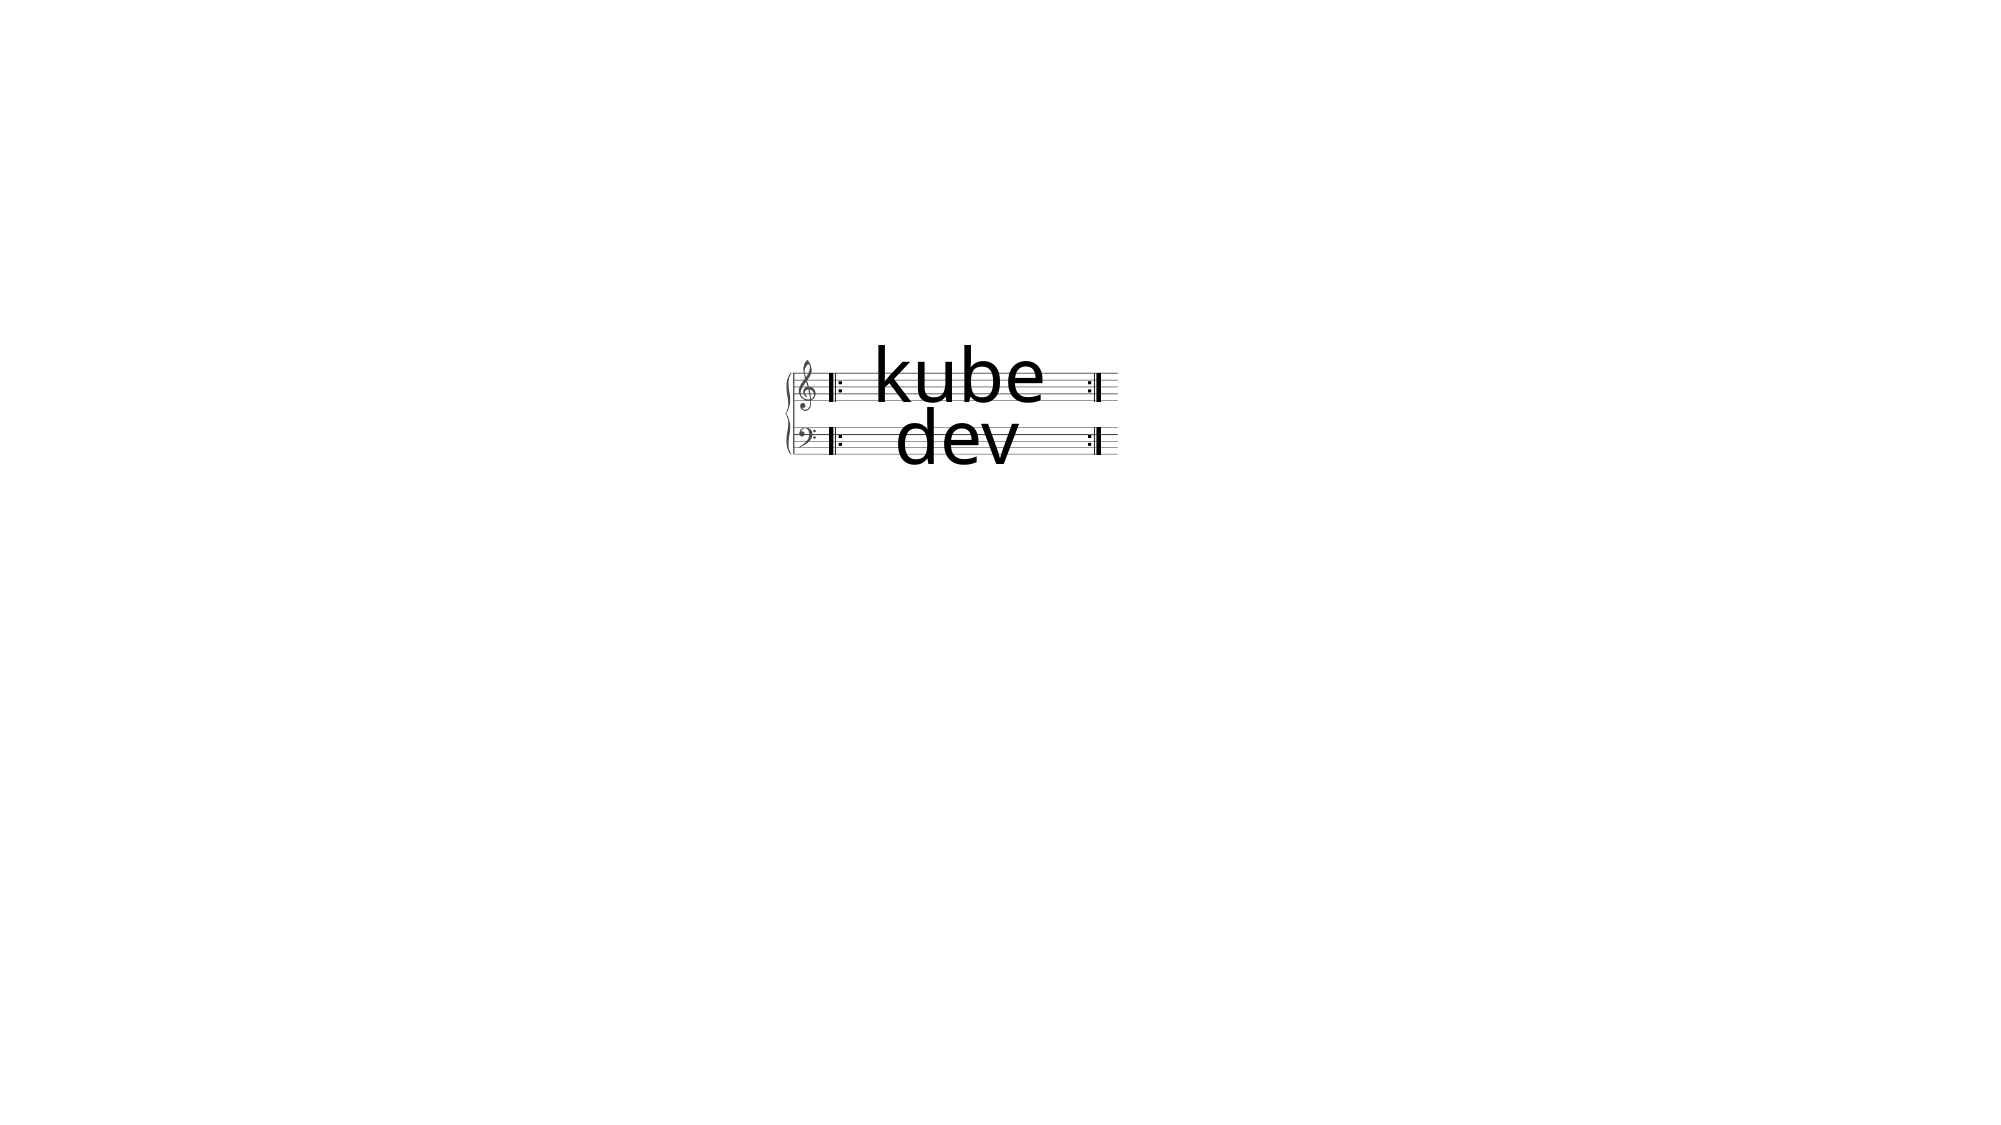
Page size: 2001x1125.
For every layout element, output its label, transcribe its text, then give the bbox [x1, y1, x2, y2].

picture [1079, 359, 1120, 455]
picture [784, 359, 879, 456]
text_box dev [879, 381, 1101, 488]
text_box kube [857, 320, 1079, 427]
